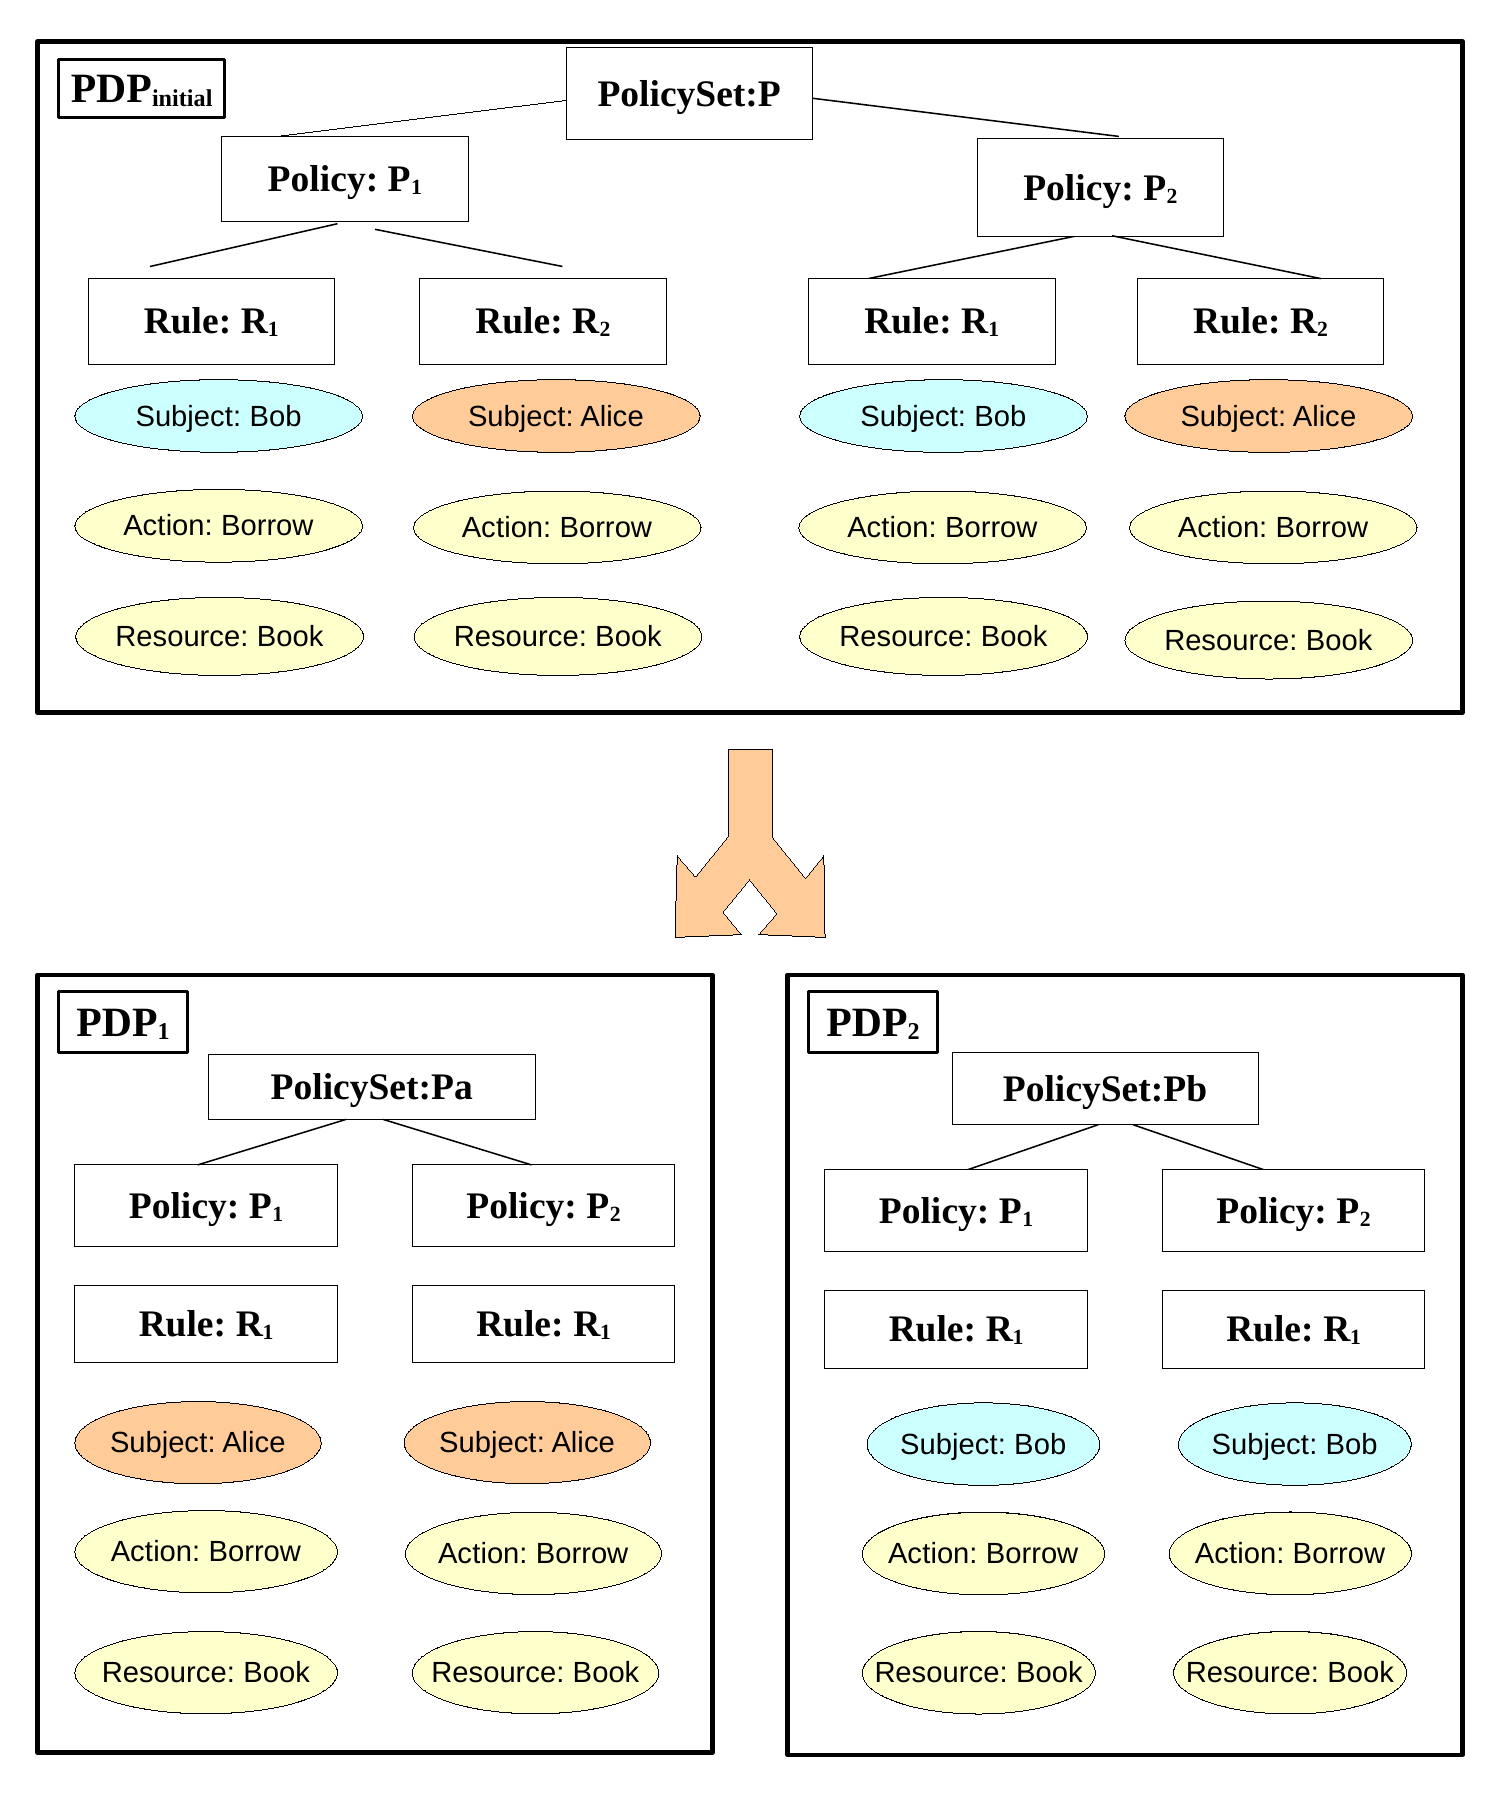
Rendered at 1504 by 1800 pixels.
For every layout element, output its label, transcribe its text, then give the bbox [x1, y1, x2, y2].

text_box [787, 974, 1463, 1755]
text_box Rule: R1 [824, 1290, 1088, 1369]
text_box PDP1 [58, 991, 188, 1053]
text_box Rule: R1 [1162, 1290, 1425, 1369]
text_box [675, 749, 826, 938]
text_box [37, 41, 1463, 713]
text_box [37, 974, 713, 1753]
text_box PDP2 [808, 991, 938, 1053]
text_box Policy: P1 [824, 1169, 1088, 1252]
text_box PDPinitial [58, 59, 225, 118]
text_box Policy: P2 [1162, 1169, 1425, 1252]
